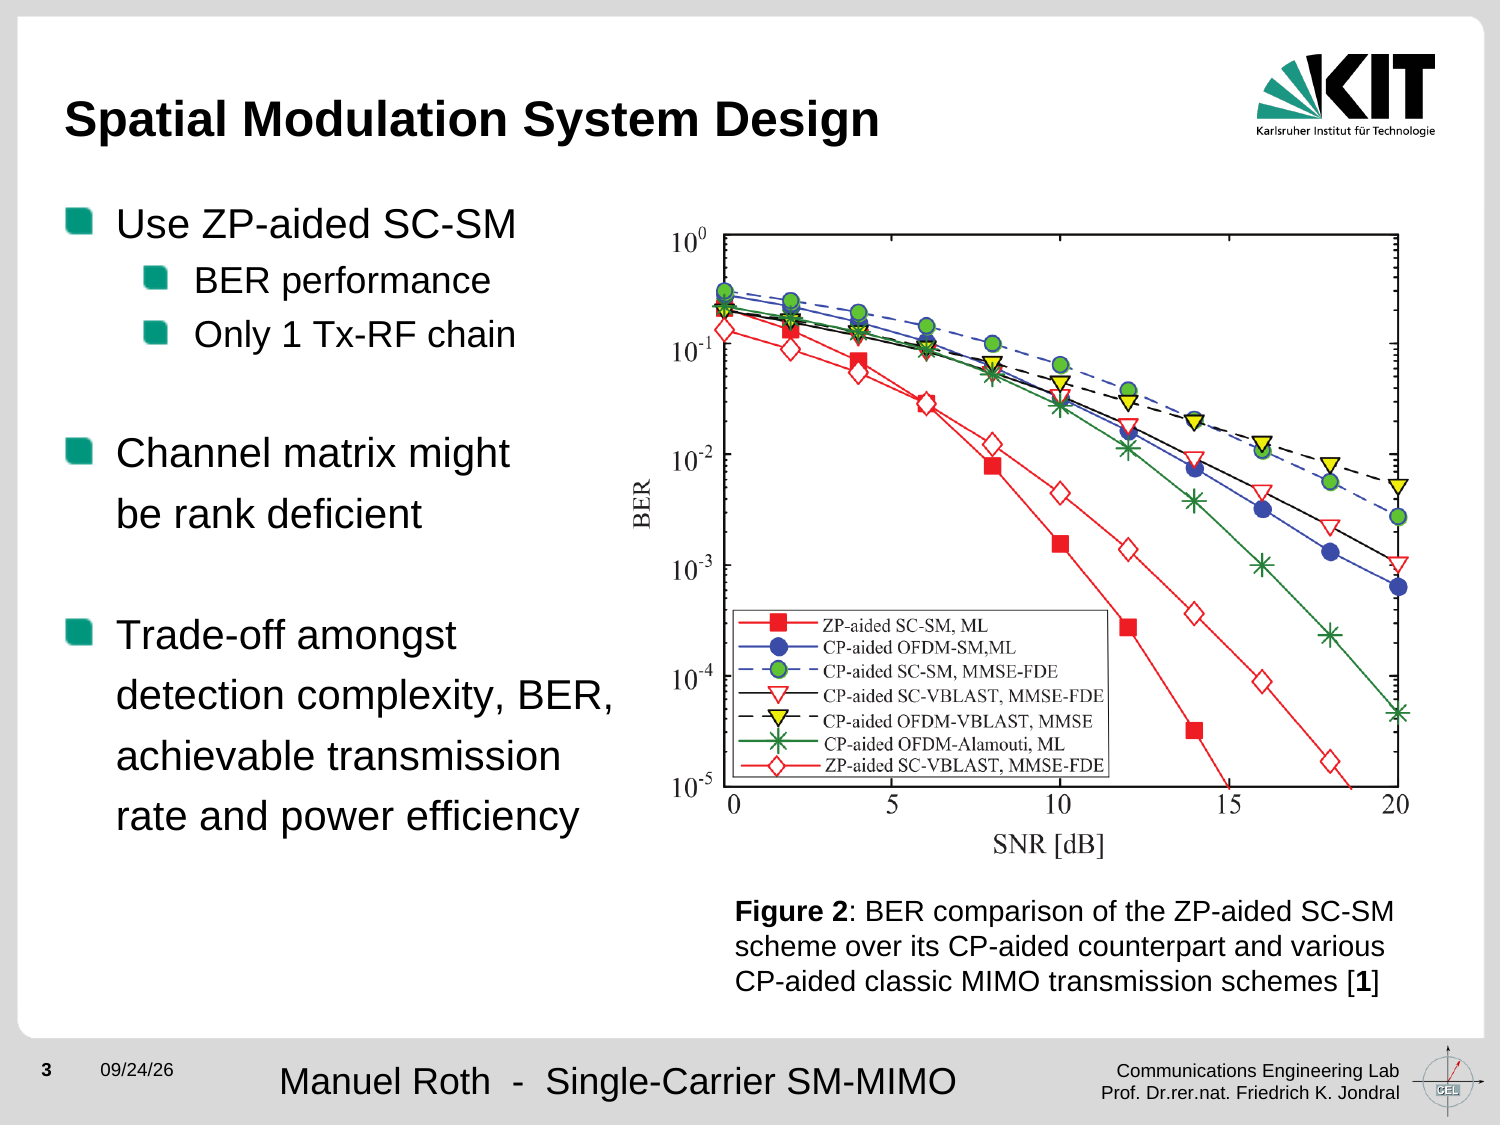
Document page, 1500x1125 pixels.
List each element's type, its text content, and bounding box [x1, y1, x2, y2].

list Use ZP-aided SC-SM BER performance Only 1 Tx-RF chain Channel matrix might be rank deficient Trade-off amongst detection complexity, BER, achievable transmission rate and power efficiency [64, 196, 1436, 1000]
text_box Figure 2: BER comparison of the ZP-aided SC-SM scheme over its CP-aided counterpart and various CP-aided classic MIMO transmission schemes [1] [720, 885, 1426, 1005]
title Spatial Modulation System Design [64, 54, 1198, 147]
picture [0, 0, 1500, 1125]
